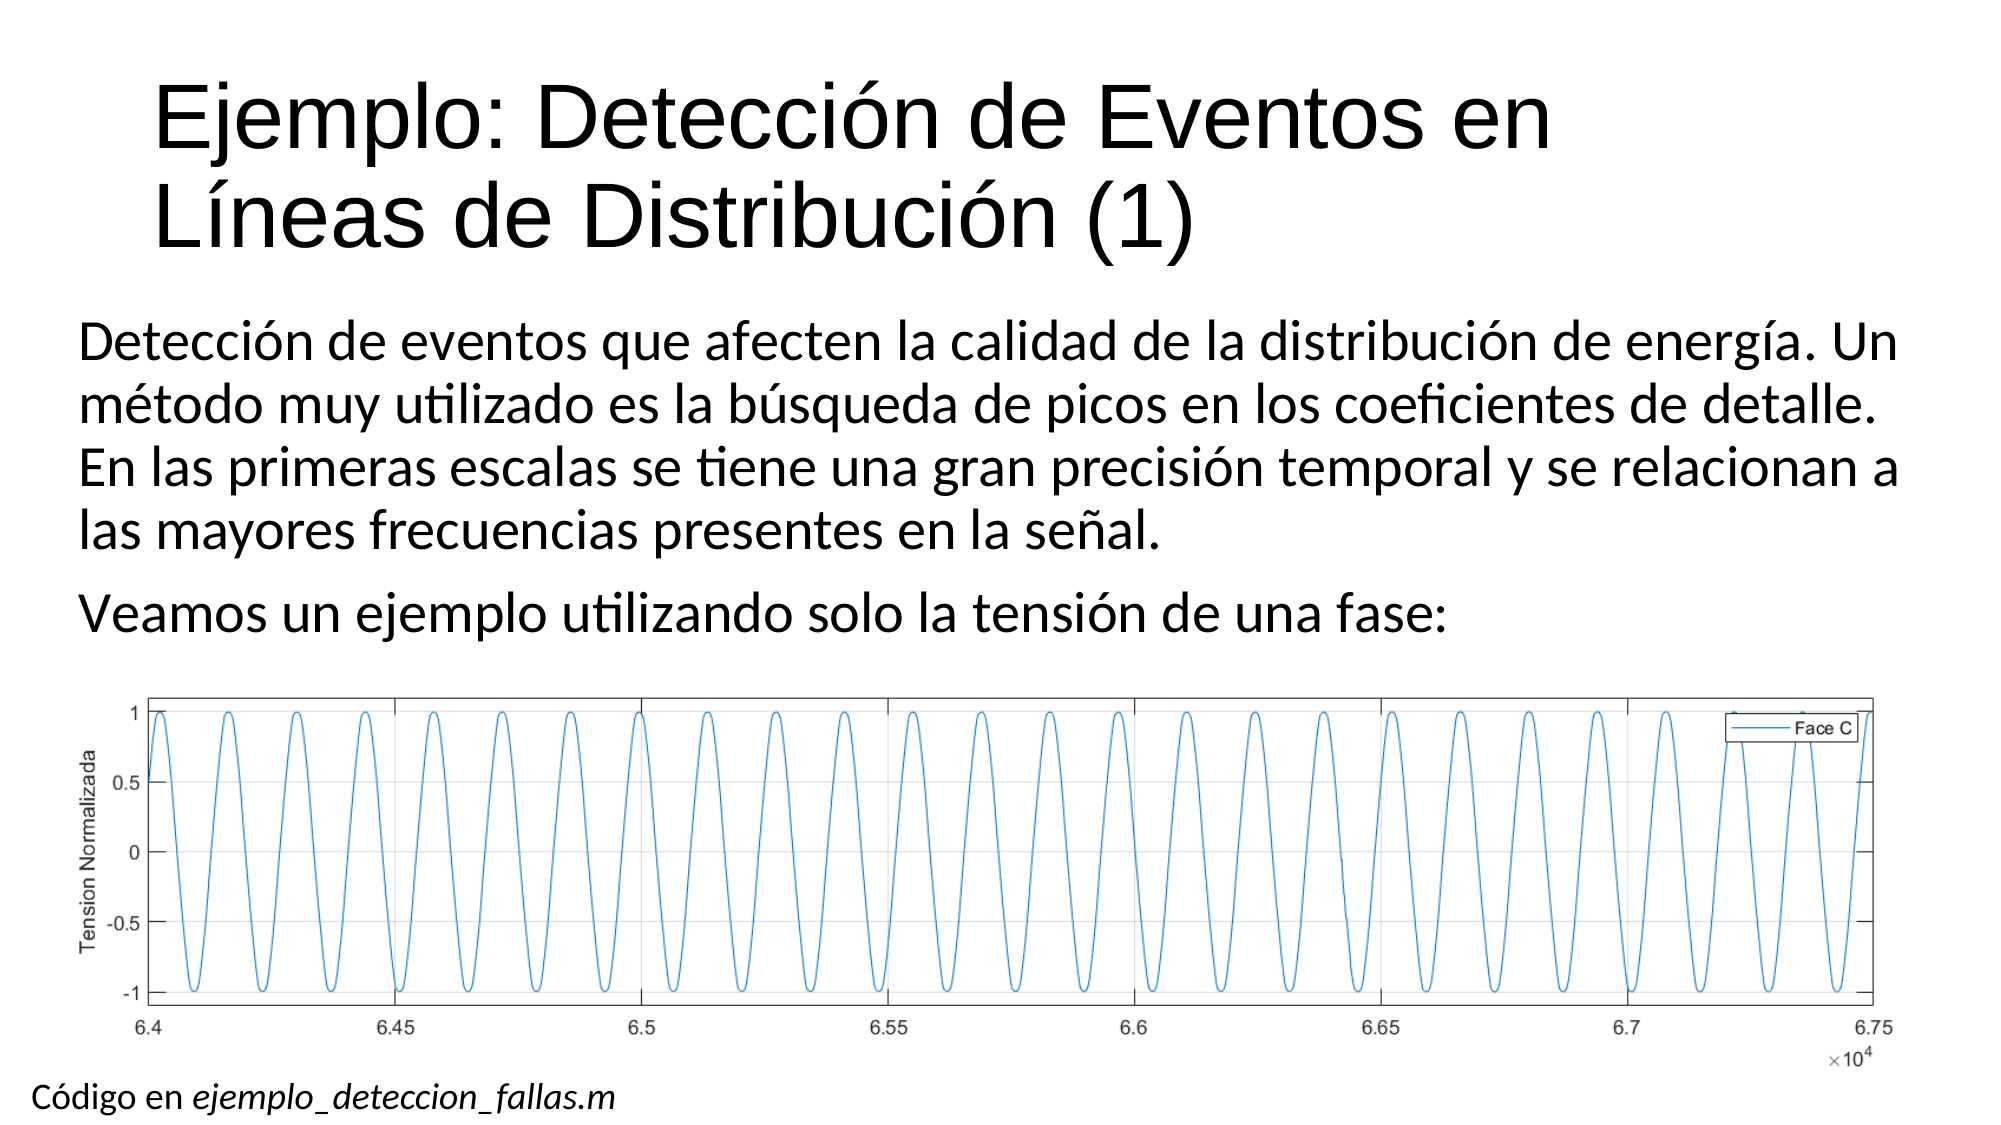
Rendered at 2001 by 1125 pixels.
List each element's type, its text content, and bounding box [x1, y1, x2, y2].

text_box Detección de eventos que afecten la calidad de la distribución de energía. Un método muy utilizado es la búsqueda de picos en los coeficientes de detalle. En las primeras escalas se tiene una gran precisión temporal y se relacionan a las mayores frecuencias presentes en la señal. Veamos un ejemplo utilizando solo la tensión de una fase: [59, 302, 1921, 842]
text_box Código en ejemplo_deteccion_fallas.m [16, 1064, 1984, 1124]
title Ejemplo: Detección de Eventos en Líneas de Distribución (1) [137, 59, 1863, 278]
picture [59, 842, 1896, 1064]
